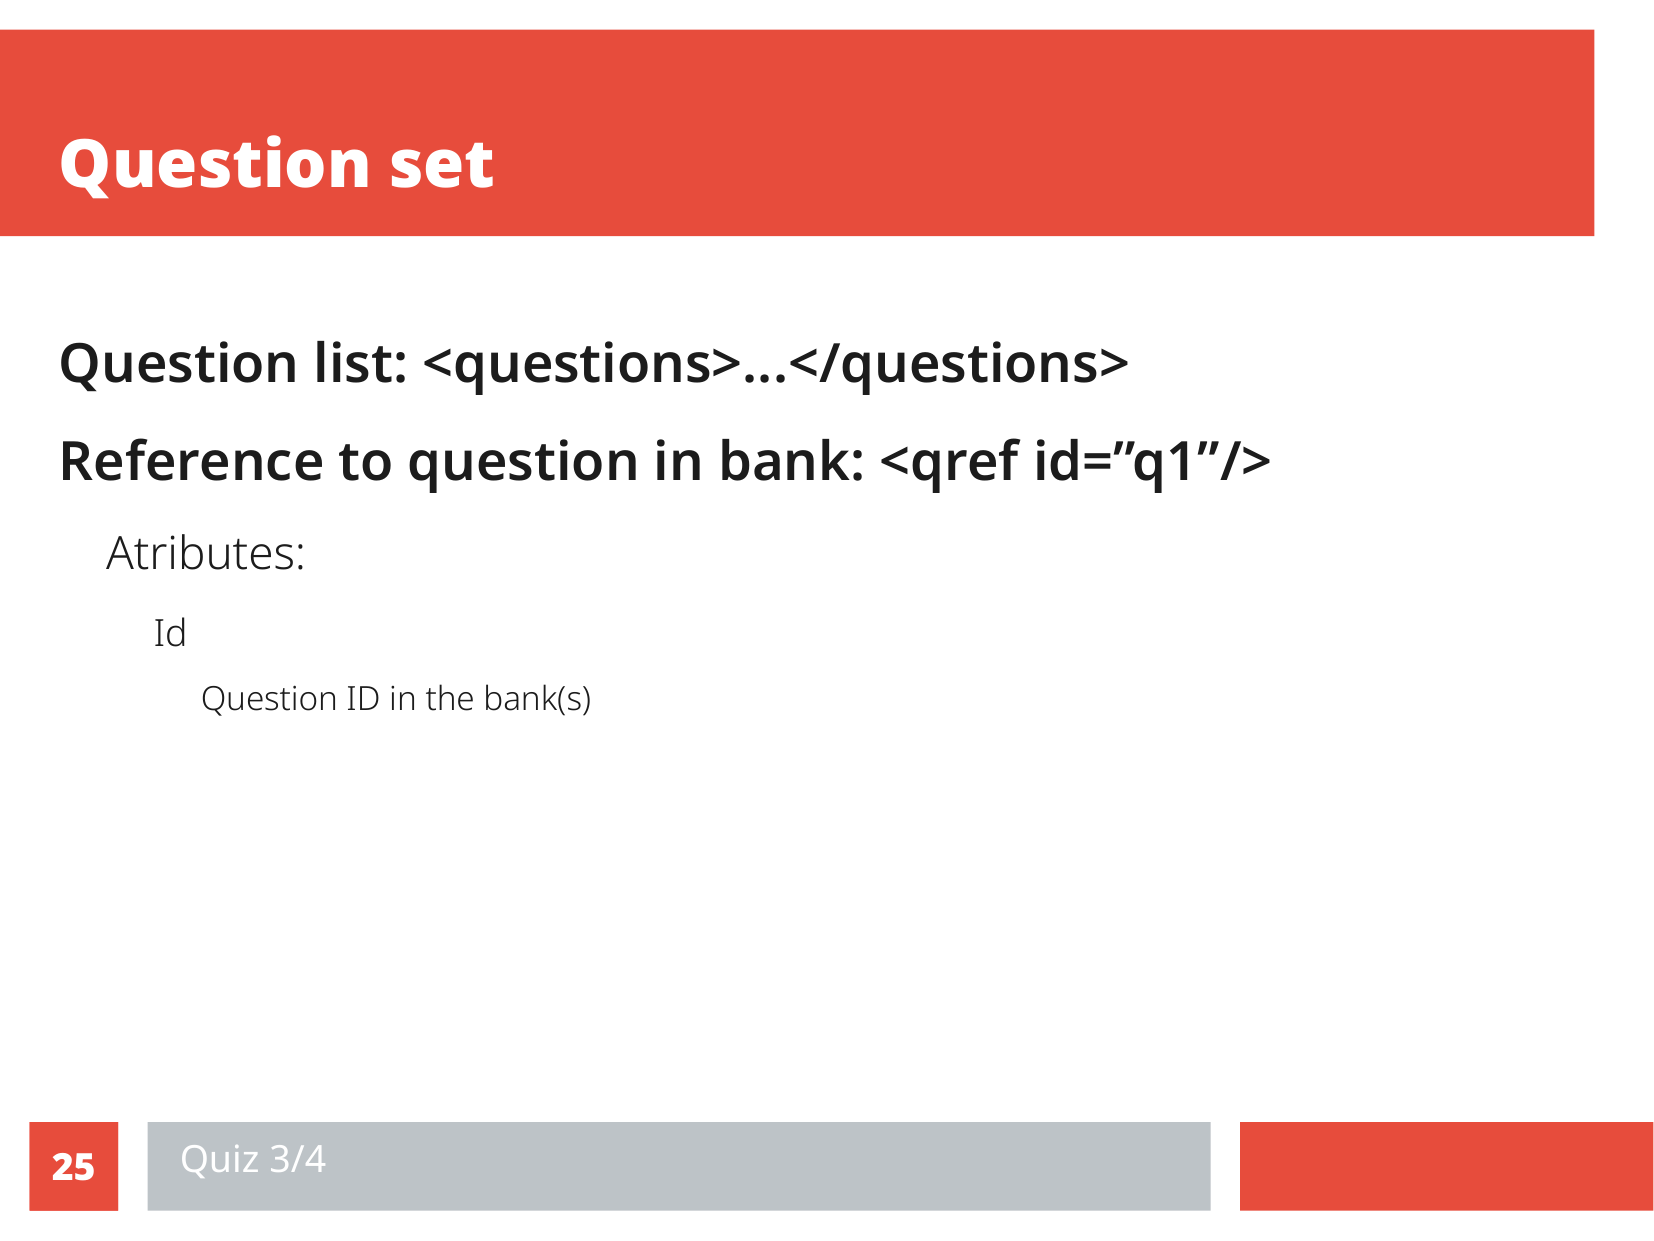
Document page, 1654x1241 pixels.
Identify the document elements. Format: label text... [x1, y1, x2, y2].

title Question set [59, 59, 1595, 207]
text_box Quiz 3/4 [165, 1125, 736, 1184]
list Question list: <questions>...</questions> Reference to question in bank: <qref id=”q1”/> Atributes: Id Question ID in the bank(s) [59, 324, 1565, 1093]
